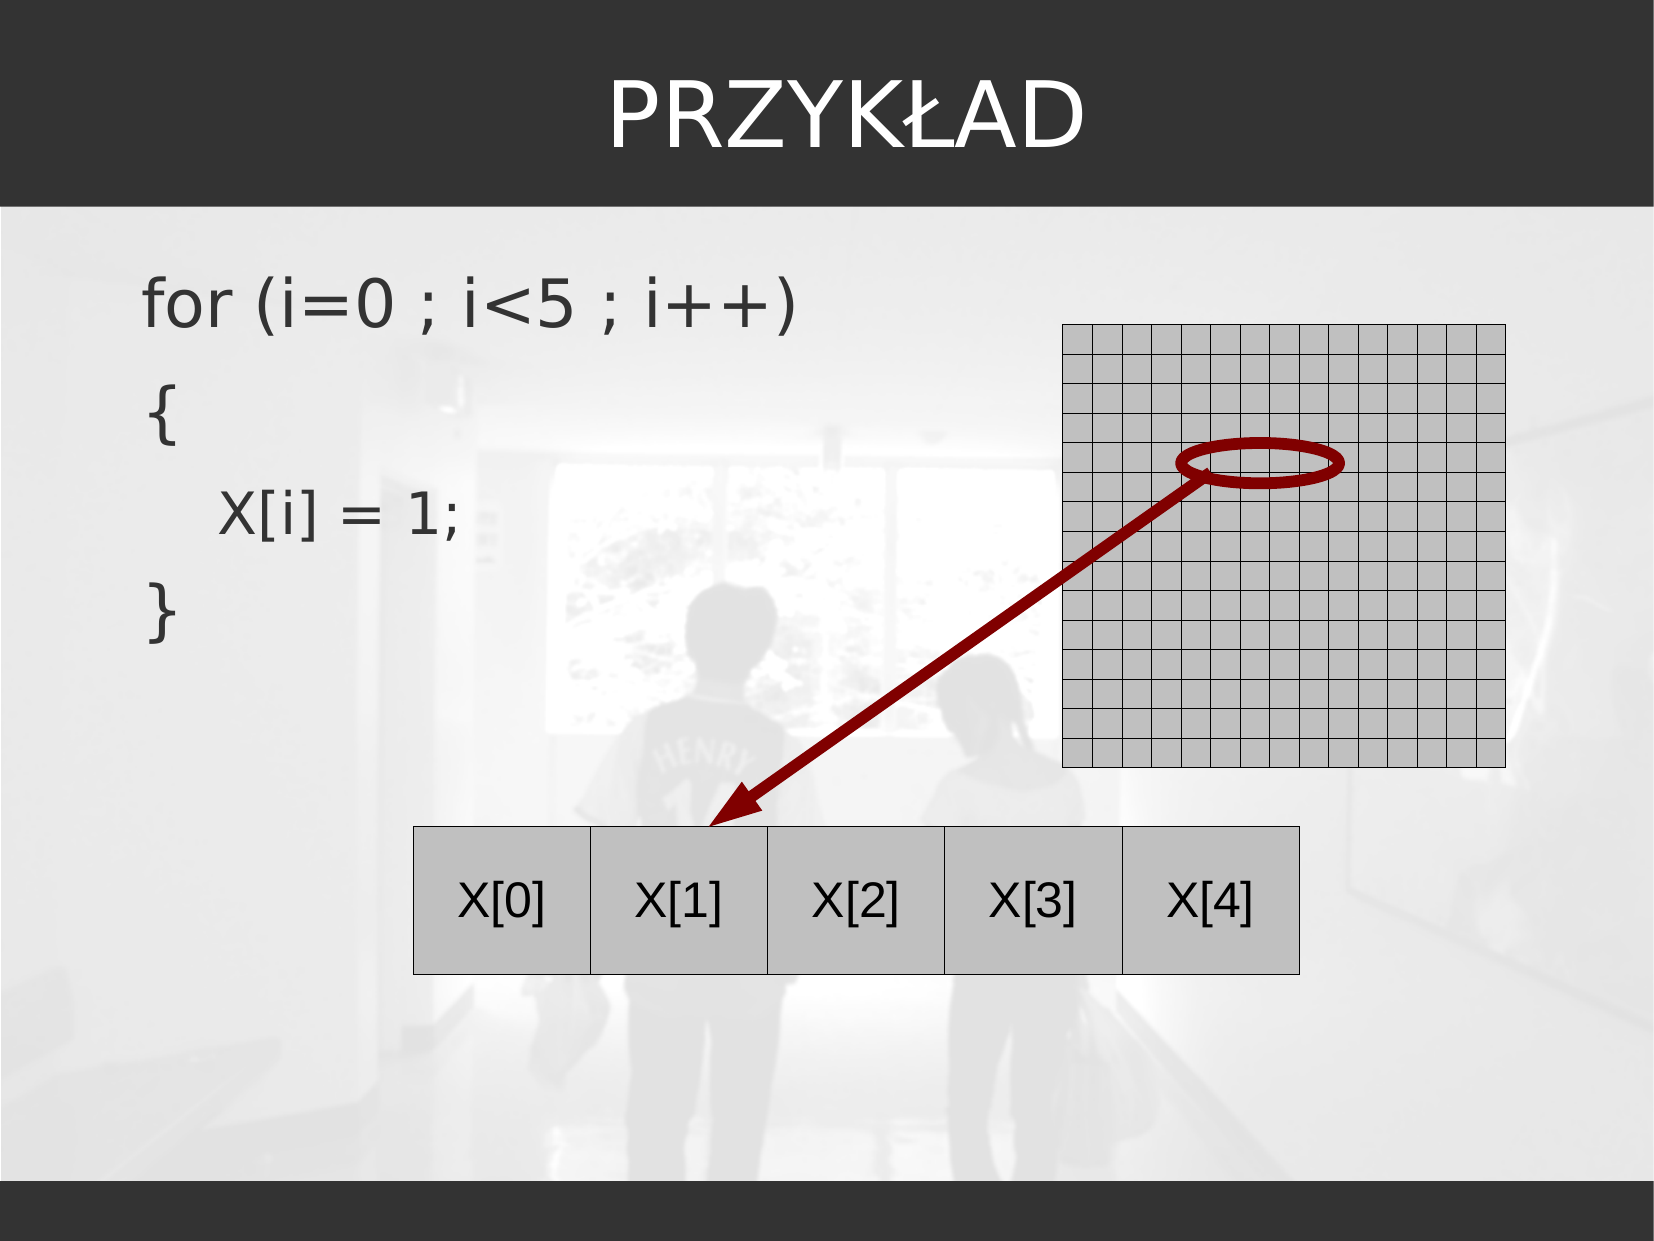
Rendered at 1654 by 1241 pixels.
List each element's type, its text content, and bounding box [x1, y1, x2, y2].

text_box X[4] [1122, 826, 1300, 975]
text_box X[0] [413, 826, 590, 975]
text_box X[2] [767, 826, 945, 975]
text_box [1188, 449, 1332, 477]
text_box X[1] [590, 826, 767, 975]
list for (i=0 ; i<5 ; i++) { X[i] = 1; } [123, 265, 1536, 1139]
text_box X[3] [945, 826, 1122, 975]
title PRZYKŁAD [141, 55, 1554, 177]
text_box [1062, 324, 1506, 768]
